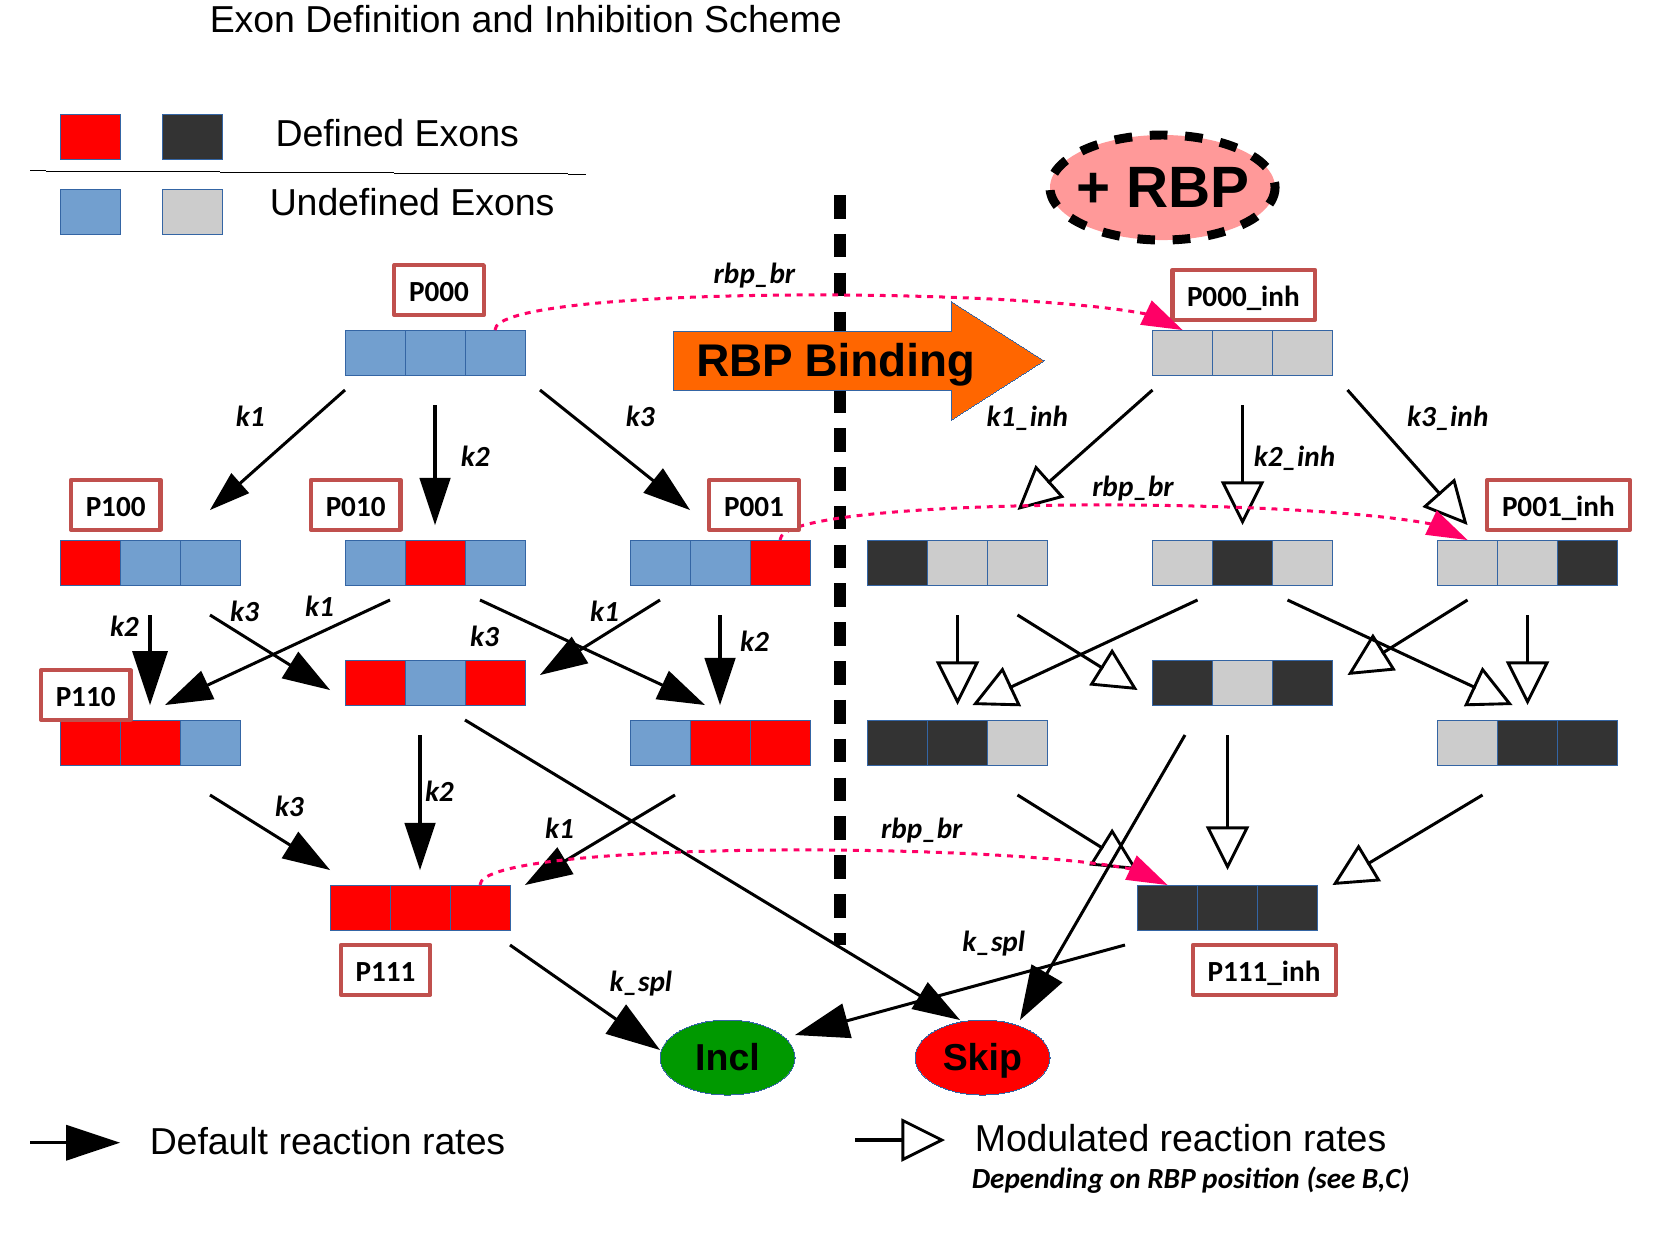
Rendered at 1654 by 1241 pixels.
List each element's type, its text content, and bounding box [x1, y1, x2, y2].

text_box rbp_br [699, 246, 811, 297]
text_box k2_inh [1239, 430, 1351, 481]
text_box k3 [611, 389, 670, 440]
text_box k_spl [947, 914, 1041, 965]
text_box P000 [394, 273, 484, 316]
text_box [1152, 330, 1333, 376]
text_box k2 [446, 430, 505, 481]
text_box Undefined Exons [255, 174, 586, 273]
text_box [60, 189, 121, 235]
text_box rbp_br [1077, 460, 1189, 511]
text_box k1 [530, 802, 589, 852]
text_box k2 [410, 764, 469, 815]
text_box k1_inh [971, 389, 1084, 440]
text_box k1 [290, 580, 349, 631]
text_box Incl [660, 1020, 796, 1096]
text_box Skip [915, 1020, 1051, 1096]
text_box [60, 540, 241, 586]
text_box [345, 540, 526, 586]
text_box Exon Definition and Inhibition Scheme [195, 0, 991, 91]
text_box [1152, 660, 1333, 706]
text_box k2 [95, 599, 154, 650]
text_box [1137, 885, 1318, 931]
text_box [60, 114, 121, 160]
text_box Default reaction rates [135, 1112, 586, 1170]
text_box P000_inh [1172, 269, 1316, 320]
text_box [345, 330, 526, 376]
text_box [630, 540, 811, 586]
text_box P010 [311, 479, 401, 530]
text_box [1437, 540, 1618, 586]
text_box [867, 540, 1048, 586]
text_box P110 [41, 670, 131, 721]
text_box k_spl [594, 955, 688, 1006]
text_box [330, 885, 511, 931]
text_box P001_inh [1487, 479, 1630, 530]
text_box [1152, 540, 1333, 586]
text_box k1 [221, 389, 280, 440]
text_box [162, 114, 223, 160]
text_box RBP Binding [673, 301, 1045, 421]
text_box + RBP [1050, 135, 1276, 241]
text_box [162, 189, 223, 235]
text_box k3 [260, 779, 319, 830]
text_box [630, 720, 811, 766]
text_box Modulated reaction rates [960, 1110, 1561, 1209]
text_box P100 [71, 479, 161, 530]
text_box rbp_br [866, 801, 978, 852]
text_box [1437, 720, 1618, 766]
text_box k1 [575, 584, 634, 635]
text_box k3 [215, 584, 274, 635]
text_box Defined Exons [260, 105, 547, 166]
text_box [60, 720, 241, 766]
text_box k3_inh [1392, 389, 1504, 440]
text_box P001 [709, 479, 799, 530]
text_box [345, 660, 526, 706]
text_box [867, 720, 1048, 766]
text_box P111 [340, 944, 431, 995]
text_box k2 [725, 614, 784, 665]
text_box k3 [455, 610, 514, 661]
text_box P111_inh [1193, 944, 1336, 995]
